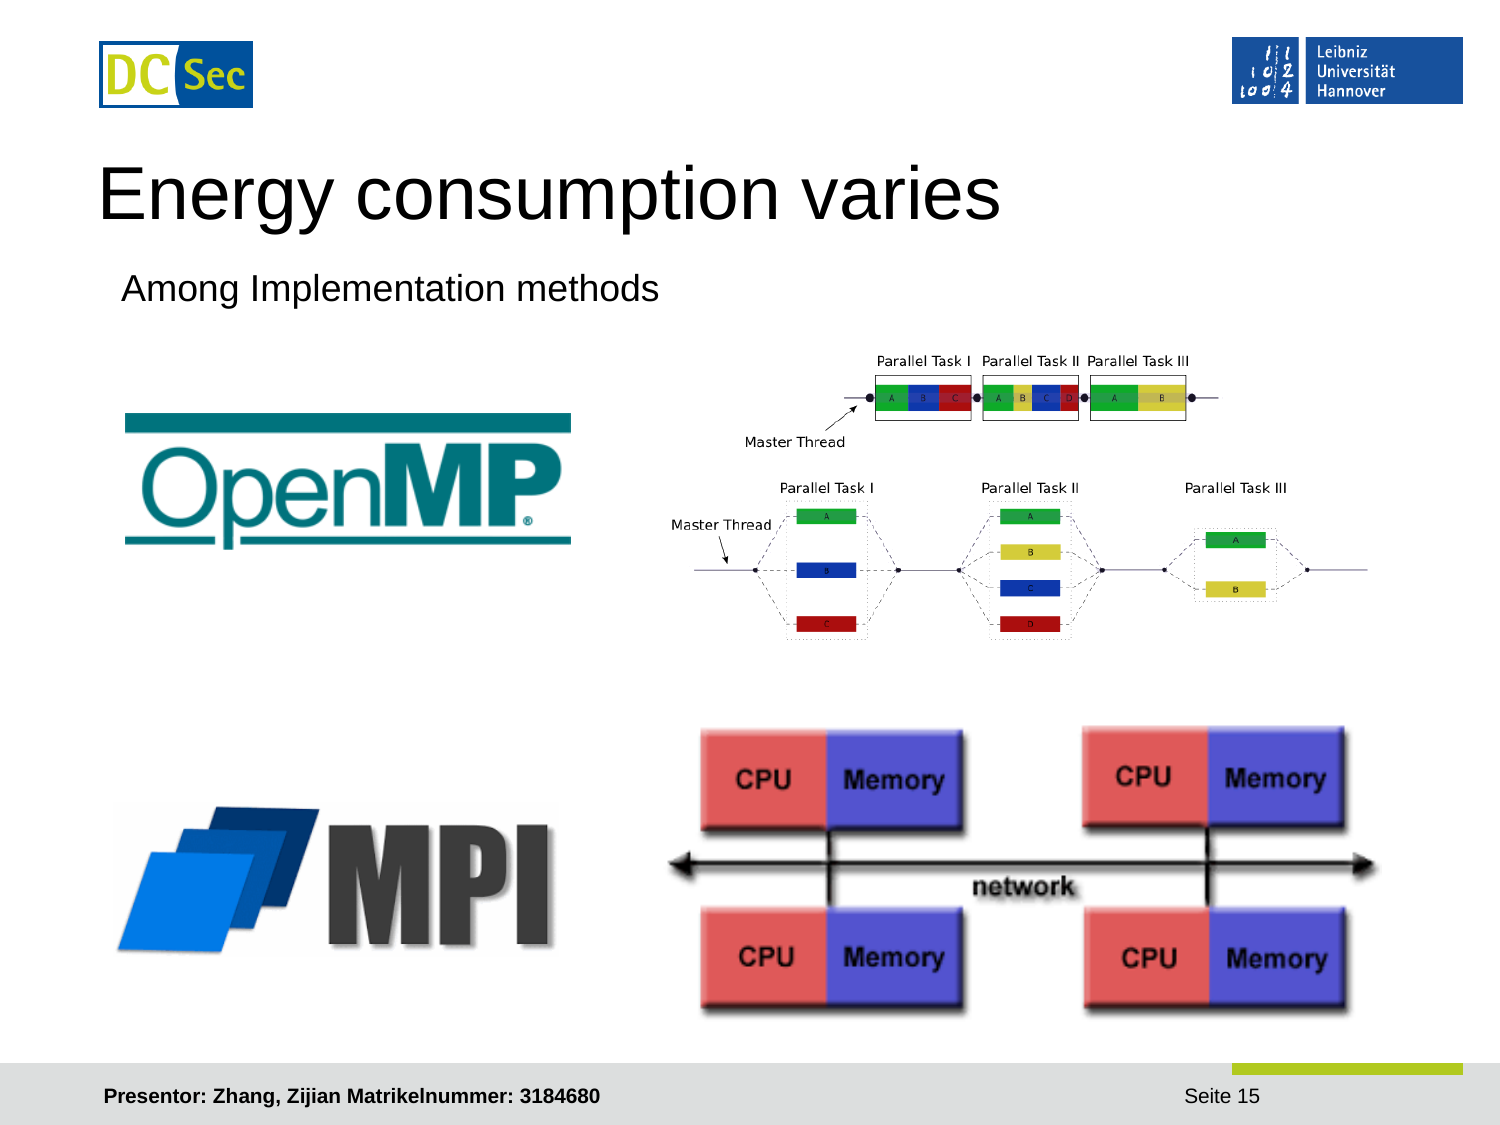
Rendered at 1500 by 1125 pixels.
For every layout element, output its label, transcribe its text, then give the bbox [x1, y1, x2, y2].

picture [125, 413, 571, 568]
picture [113, 802, 559, 957]
picture [1232, 37, 1463, 104]
picture [658, 722, 1382, 1024]
text_box Presentor: Zhang, Zijian Matrikelnummer: 3184680 [88, 1074, 1181, 1125]
picture [661, 344, 1386, 646]
picture [99, 41, 253, 108]
text_box Among Implementation methods [106, 259, 697, 359]
title Energy consumption varies [82, 137, 1463, 274]
